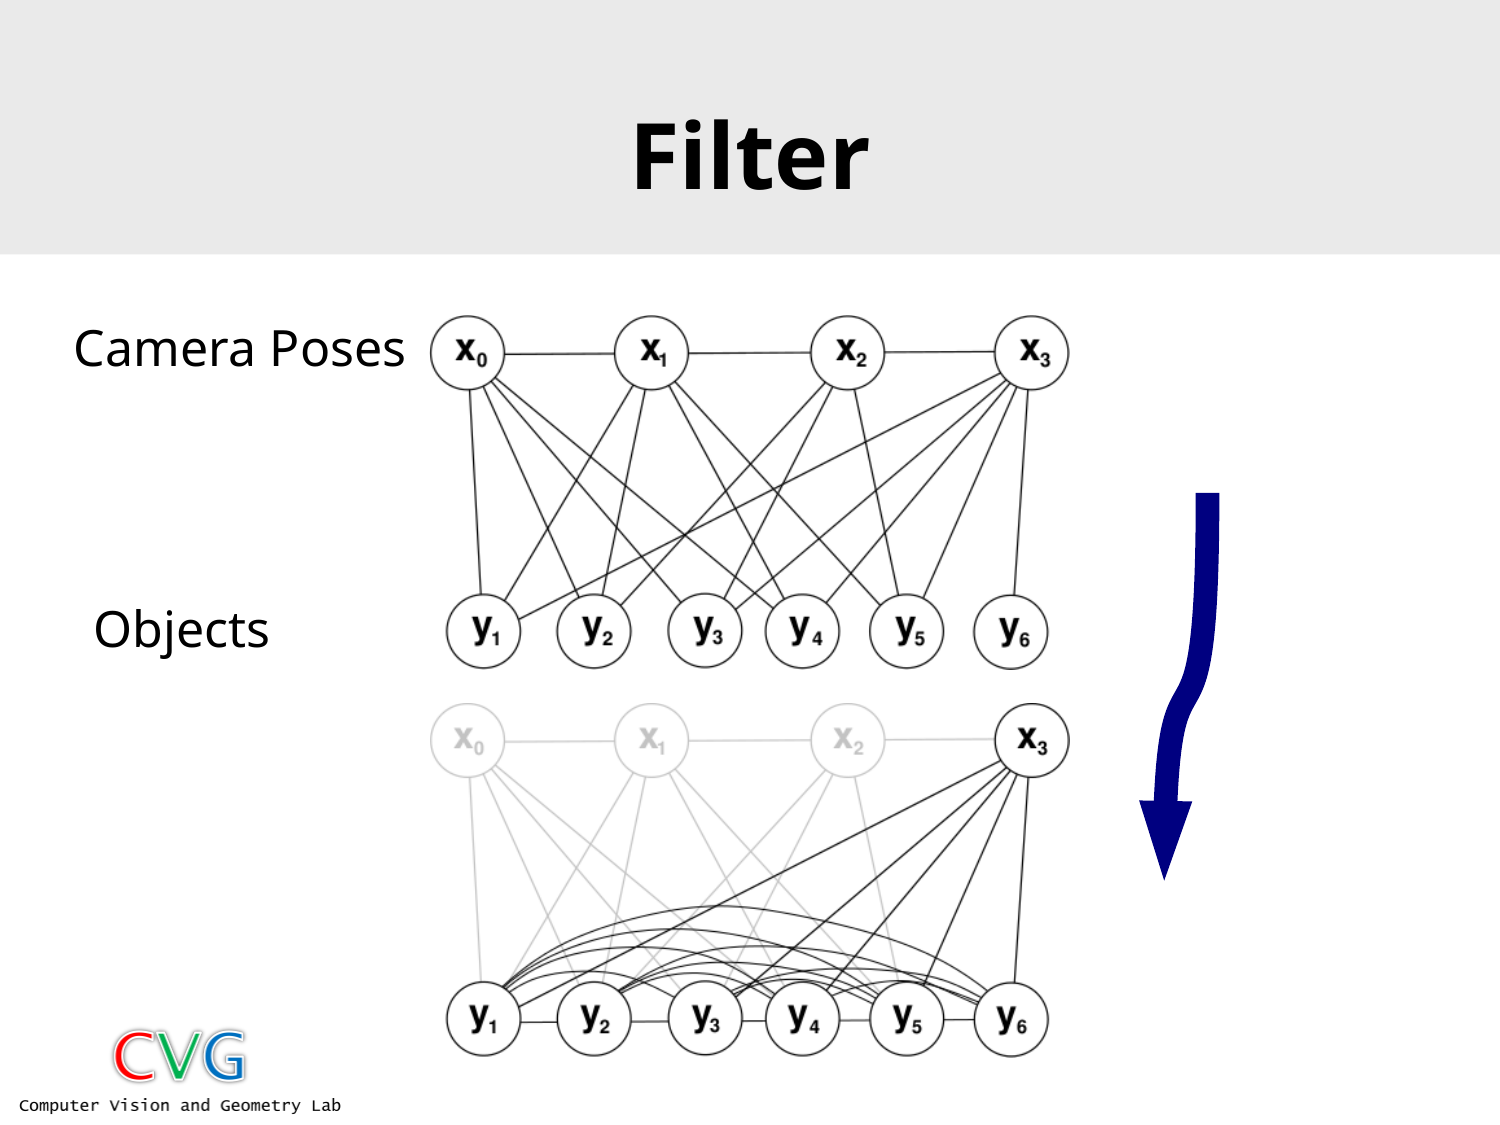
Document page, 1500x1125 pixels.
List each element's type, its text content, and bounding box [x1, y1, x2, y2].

picture [1, 996, 359, 1124]
picture [430, 703, 1070, 1058]
title Filter [114, 35, 1386, 271]
text_box Camera Poses [59, 309, 391, 384]
picture [429, 315, 1070, 670]
text_box Objects [78, 590, 273, 666]
